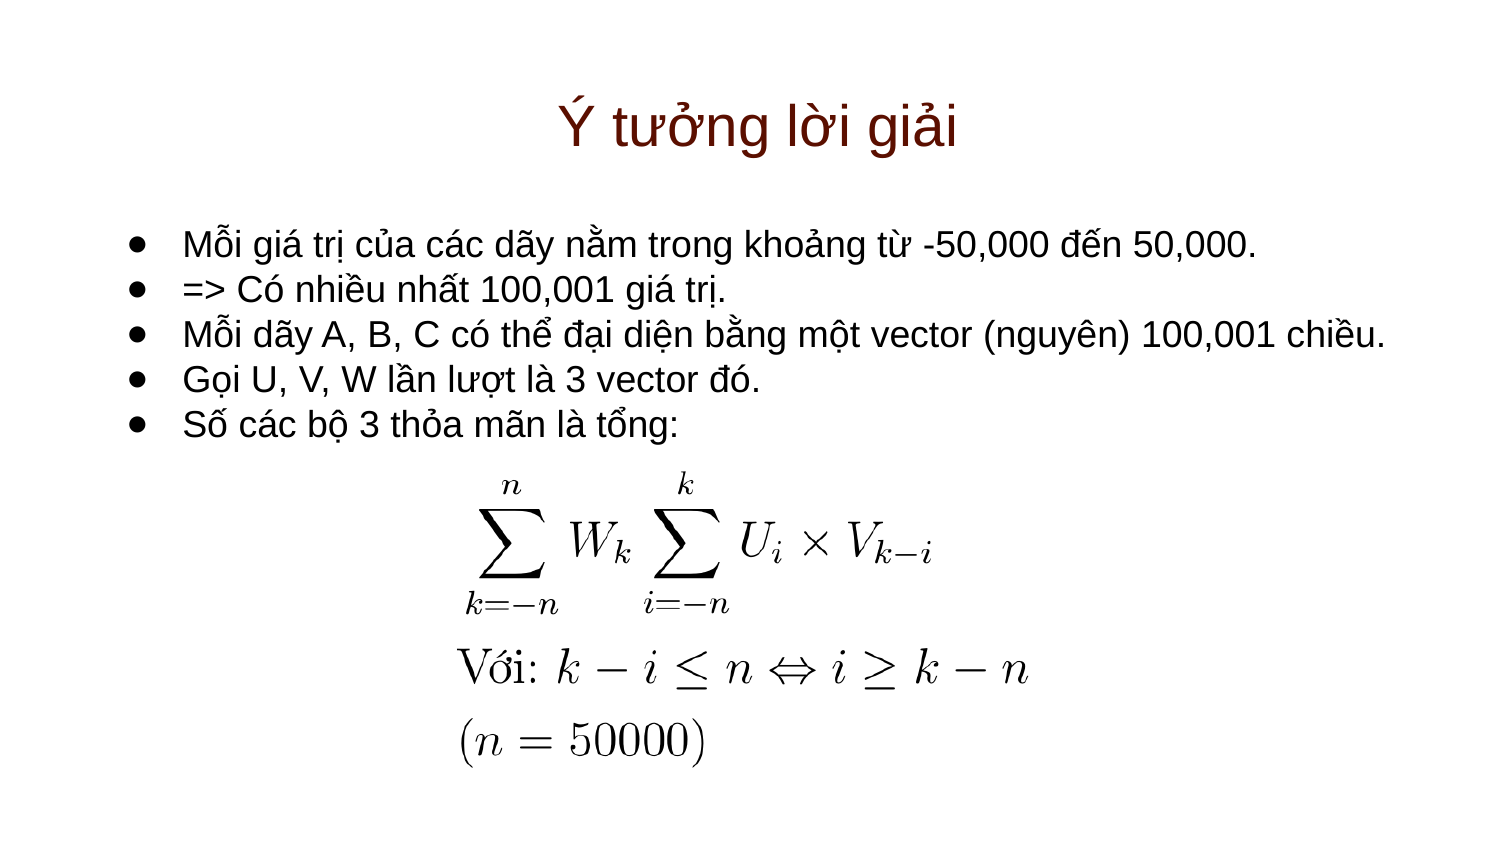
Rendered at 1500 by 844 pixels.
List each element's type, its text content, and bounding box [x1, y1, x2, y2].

picture [436, 452, 1064, 784]
text_box Mỗi giá trị của các dãy nằm trong khoảng từ -50,000 đến 50,000. => Có nhiều nhất 100,001 giá trị. Mỗi dãy A, B, C có thể đại diện bằng một vector (nguyên) 100,001 chiều. Gọi U, V, W lần lượt là 3 vector đó. Số các bộ 3 thỏa mãn là tổng: [92, 204, 1408, 784]
title Ý tưởng lời giải [51, 72, 1449, 167]
